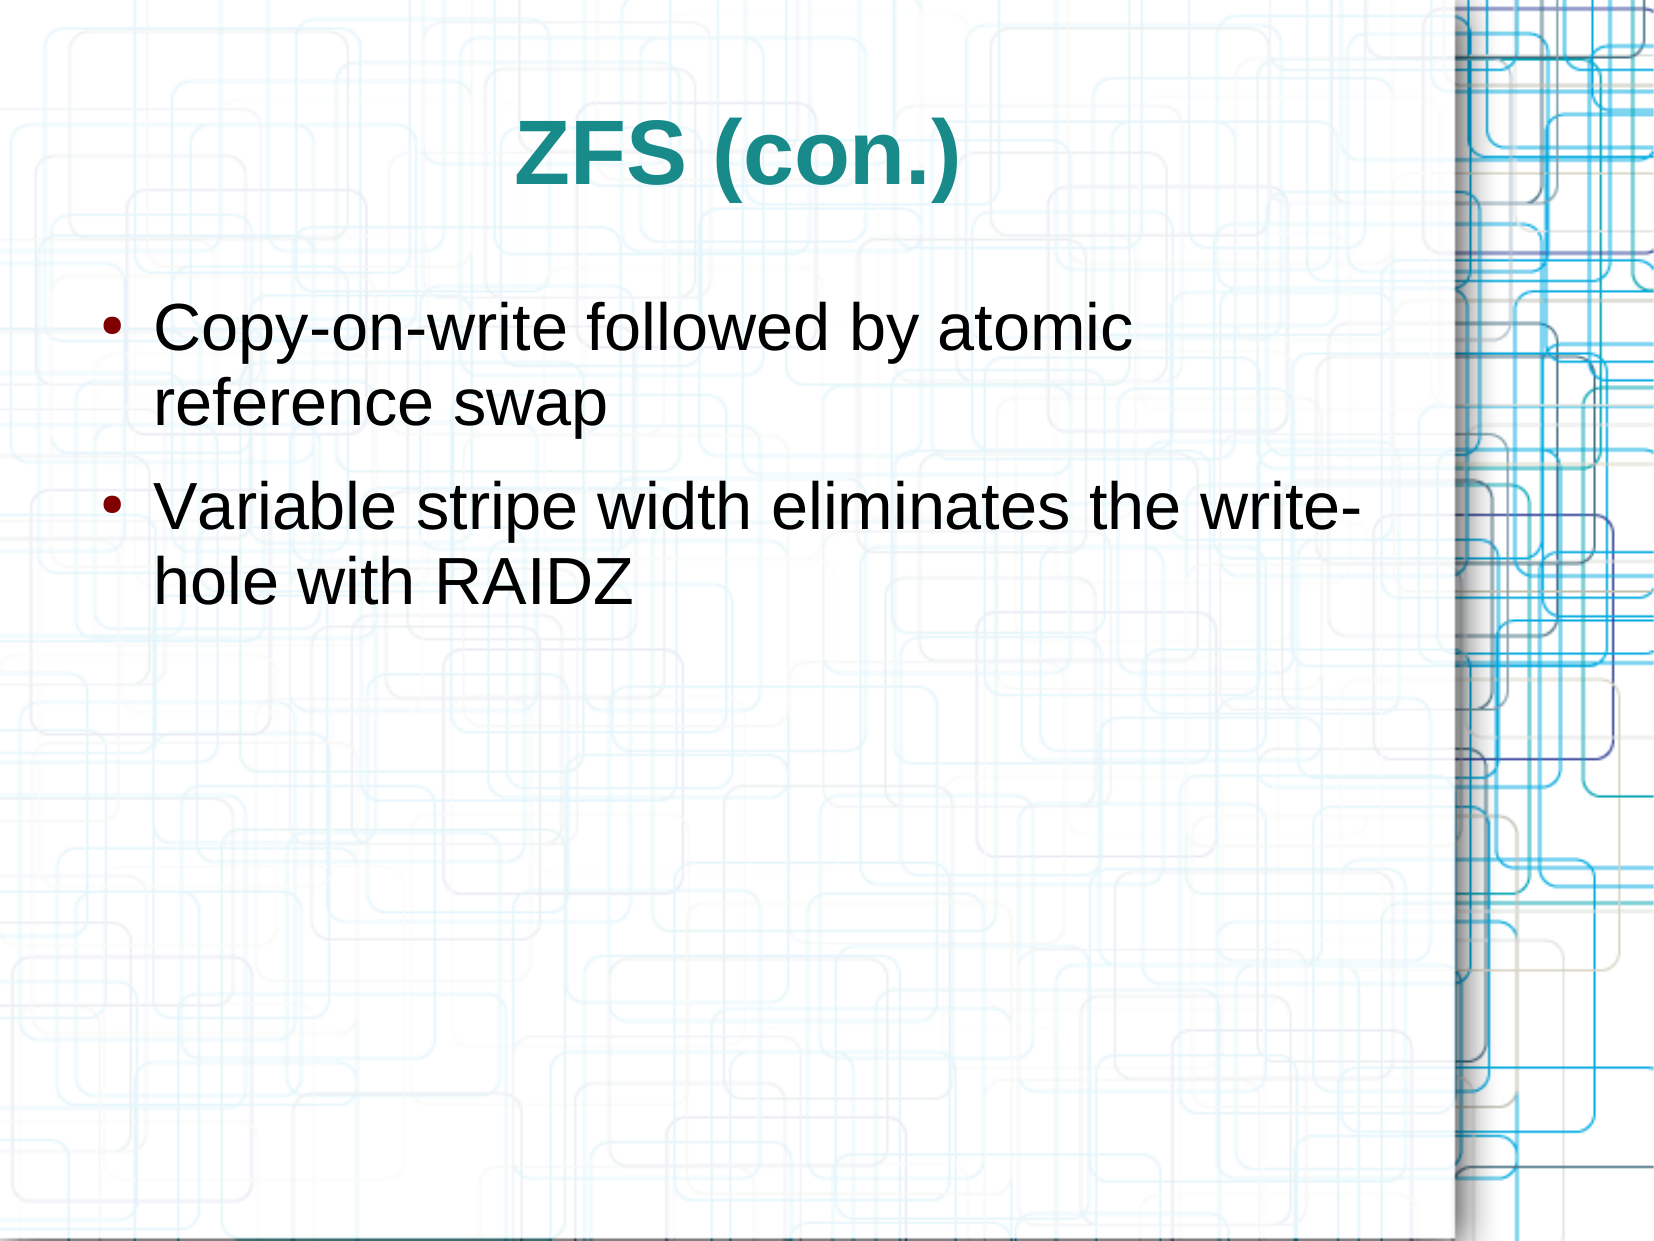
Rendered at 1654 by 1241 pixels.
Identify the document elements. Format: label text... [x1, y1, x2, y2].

picture [0, 0, 1654, 1241]
list Copy-on-write followed by atomic reference swap Variable stripe width eliminates the write-hole with RAIDZ [82, 290, 1418, 1109]
title ZFS (con.) [59, 49, 1418, 257]
